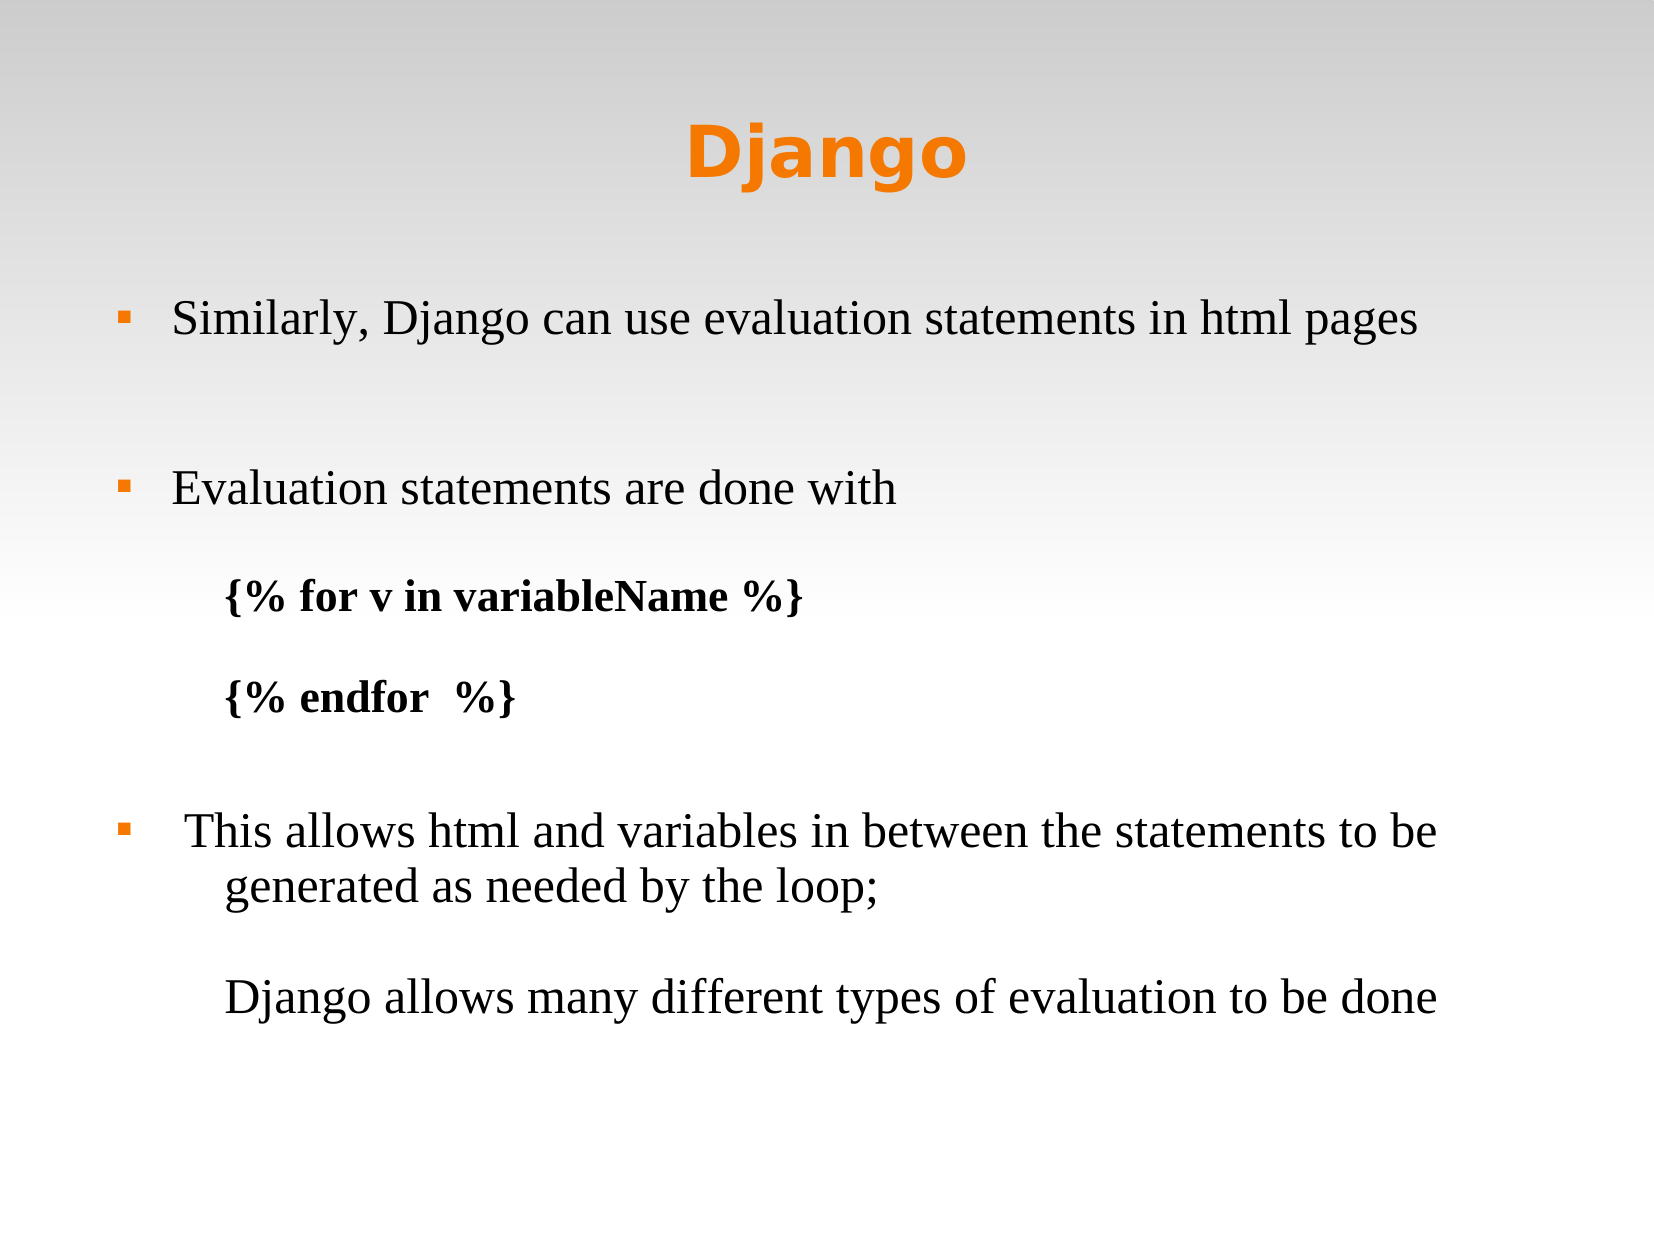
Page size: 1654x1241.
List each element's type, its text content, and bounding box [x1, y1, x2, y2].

title Django [82, 49, 1571, 257]
list Similarly, Django can use evaluation statements in html pages Evaluation statements are done with {% for v in variableName %} {% endfor %} This allows html and variables in between the statements to be generated as needed by the loop; Django allows many different types of evaluation to be done [82, 290, 1571, 1109]
